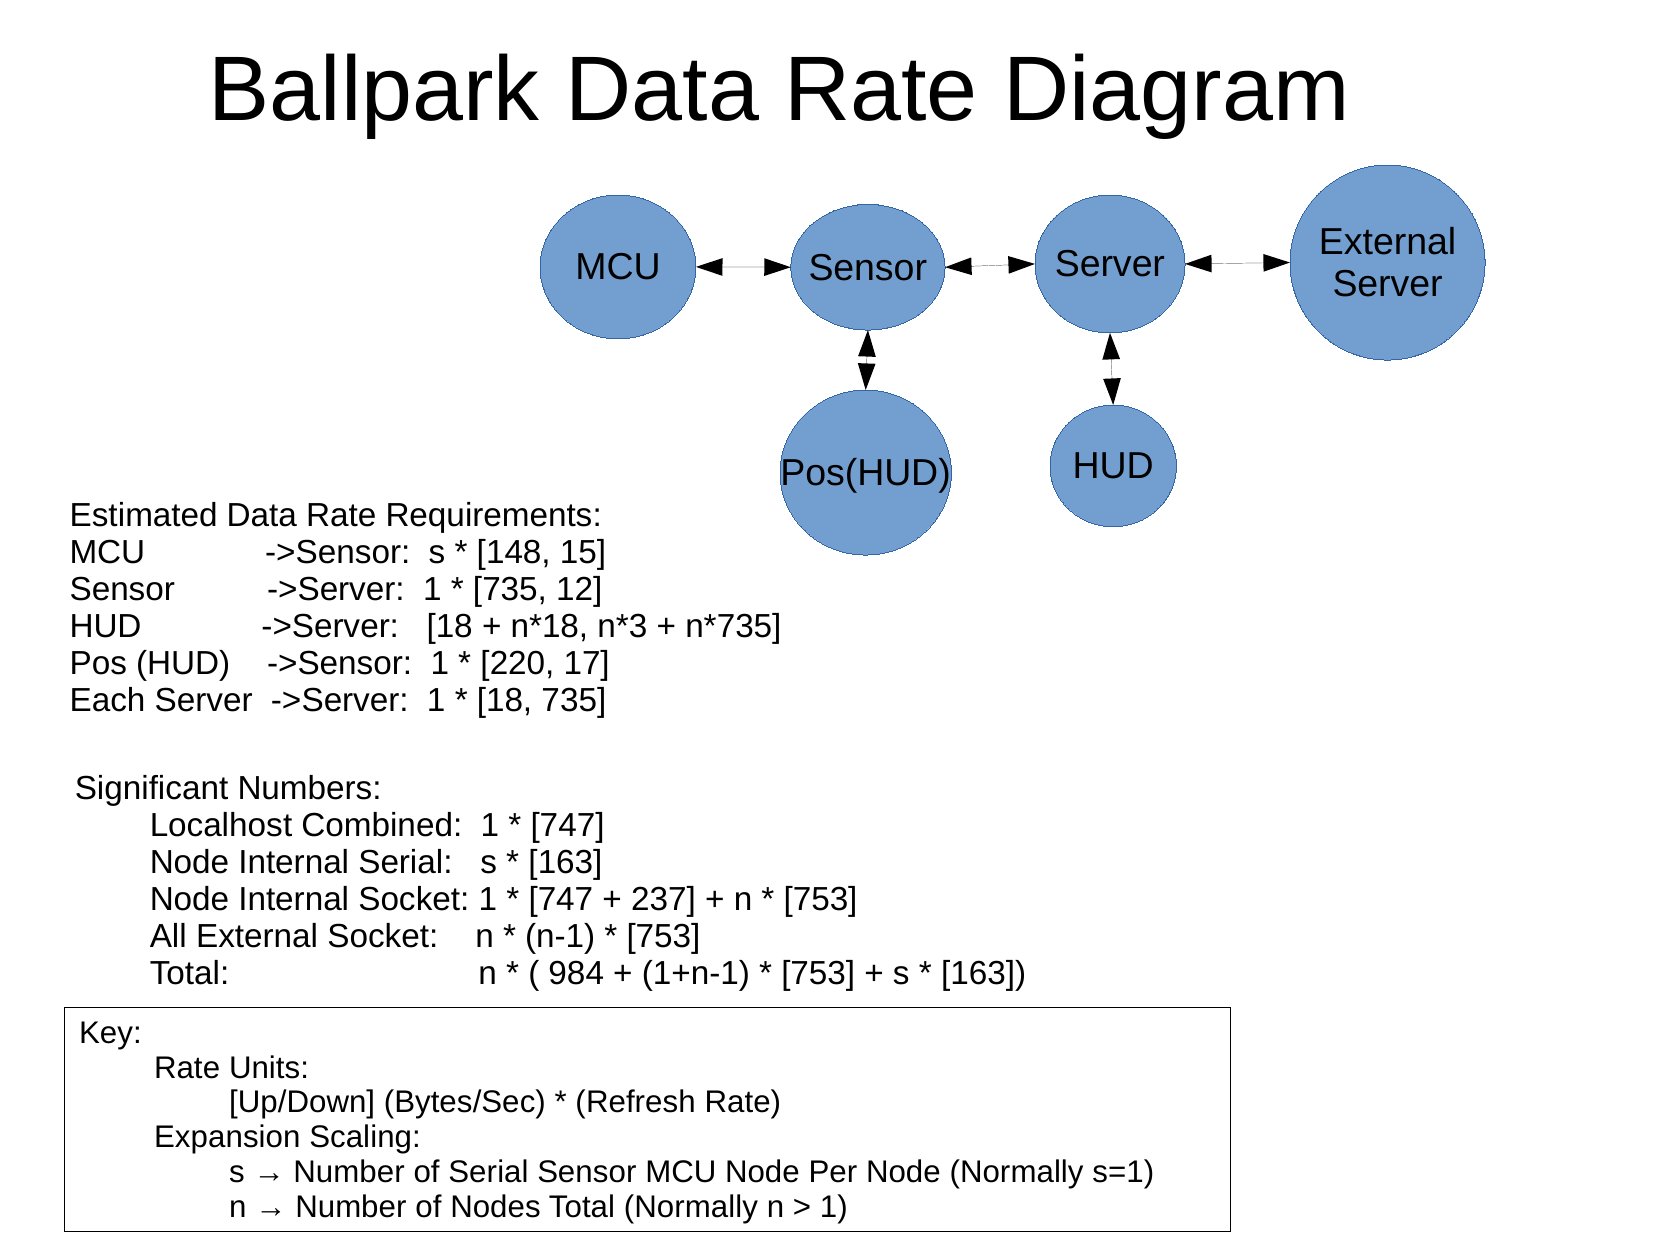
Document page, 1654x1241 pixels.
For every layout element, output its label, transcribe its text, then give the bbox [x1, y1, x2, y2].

text_box MCU [540, 195, 696, 339]
text_box HUD [1050, 405, 1177, 527]
text_box Sensor [790, 204, 946, 331]
text_box Pos(HUD) [780, 390, 952, 556]
text_box Key: Rate Units: [Up/Down] (Bytes/Sec) * (Refresh Rate) Expansion Scaling: s → Number of Serial Sensor MCU Node Per Node (Normally s=1) n → Number of Nodes Total (Normally n > 1) [64, 1007, 1231, 1232]
text_box External Server [1290, 165, 1486, 361]
text_box Estimated Data Rate Requirements: MCU ->Sensor: s * [148, 15] Sensor ->Server: 1 * [735, 12] HUD ->Server: [18 + n*18, n*3 + n*735] Pos (HUD) ->Sensor: 1 * [220, 17] Each Server ->Server: 1 * [18, 735] [54, 489, 798, 727]
text_box Server [1035, 195, 1186, 333]
text_box Significant Numbers: Localhost Combined: 1 * [747] Node Internal Serial: s * [163] Node Internal Socket: 1 * [747 + 237] + n * [753] All External Socket: n * (n-1) * [753] Total: n * ( 984 + (1+n-1) * [753] + s * [163]) [60, 761, 1043, 999]
text_box Ballpark Data Rate Diagram [165, 30, 1396, 148]
